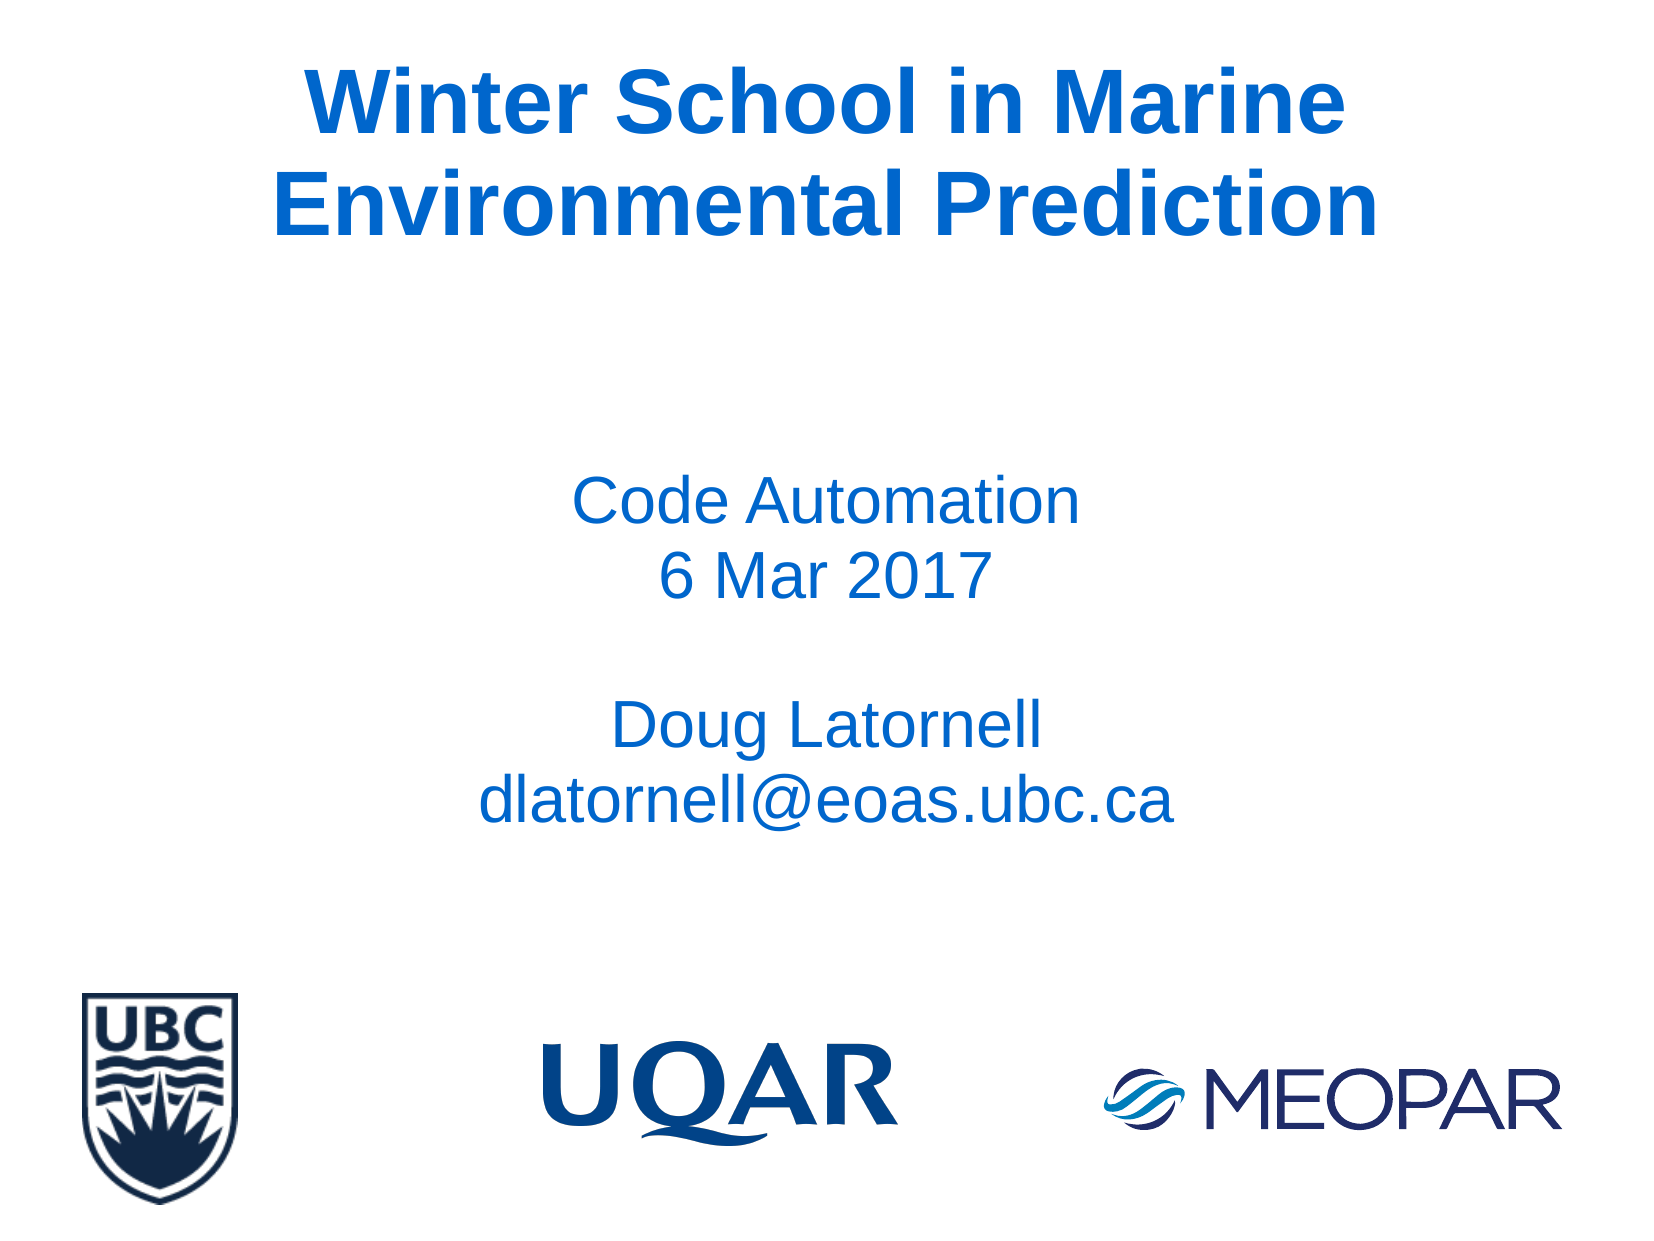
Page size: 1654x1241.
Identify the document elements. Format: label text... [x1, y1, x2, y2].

picture [543, 1041, 898, 1146]
title Winter School in Marine Environmental Prediction [82, 49, 1571, 257]
picture [1098, 1063, 1571, 1134]
picture [82, 993, 238, 1205]
subtitle Code Automation 6 Mar 2017 Doug Latornell dlatornell@eoas.ubc.ca [82, 290, 1571, 1010]
